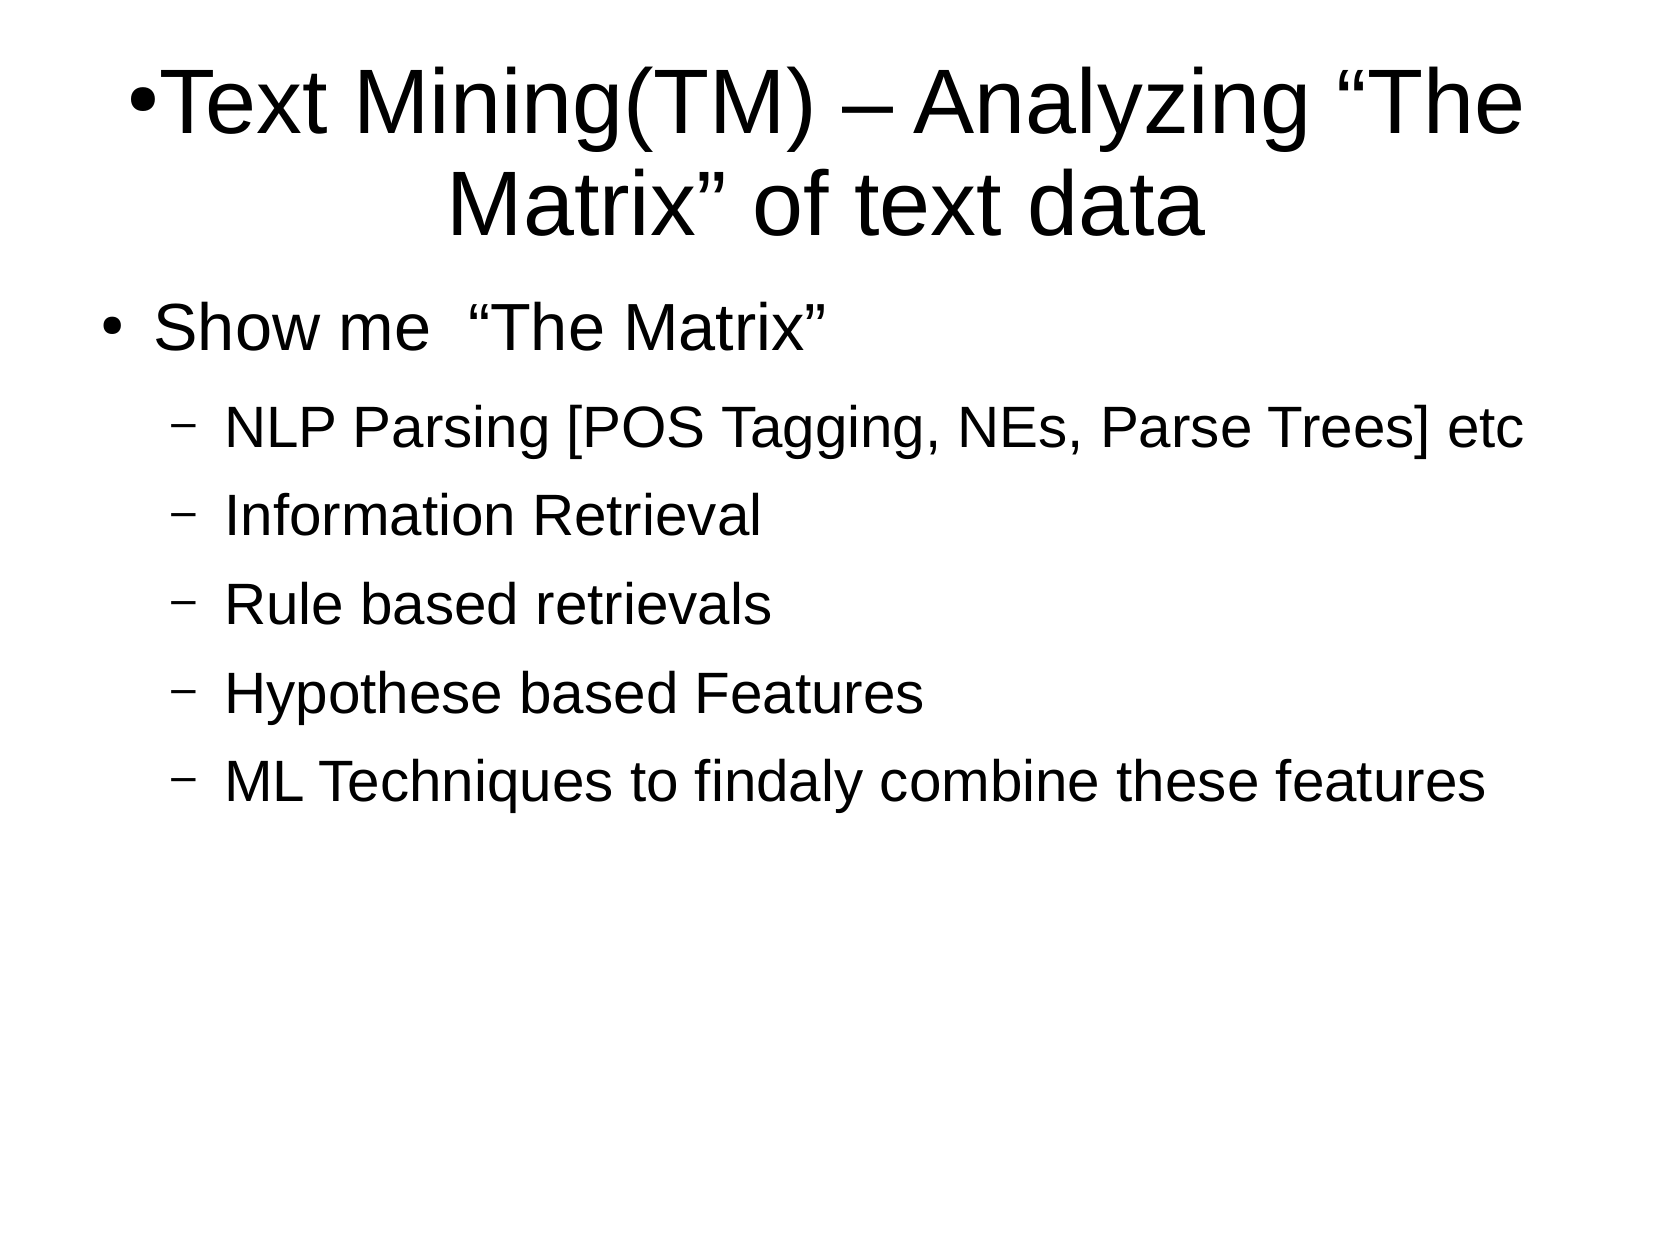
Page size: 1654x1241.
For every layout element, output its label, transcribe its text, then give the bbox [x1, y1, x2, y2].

title Text Mining(TM) – Analyzing “The Matrix” of text data [82, 49, 1571, 257]
list Show me “The Matrix” NLP Parsing [POS Tagging, NEs, Parse Trees] etc Information Retrieval Rule based retrievals Hypothese based Features ML Techniques to findaly combine these features [82, 290, 1538, 1010]
